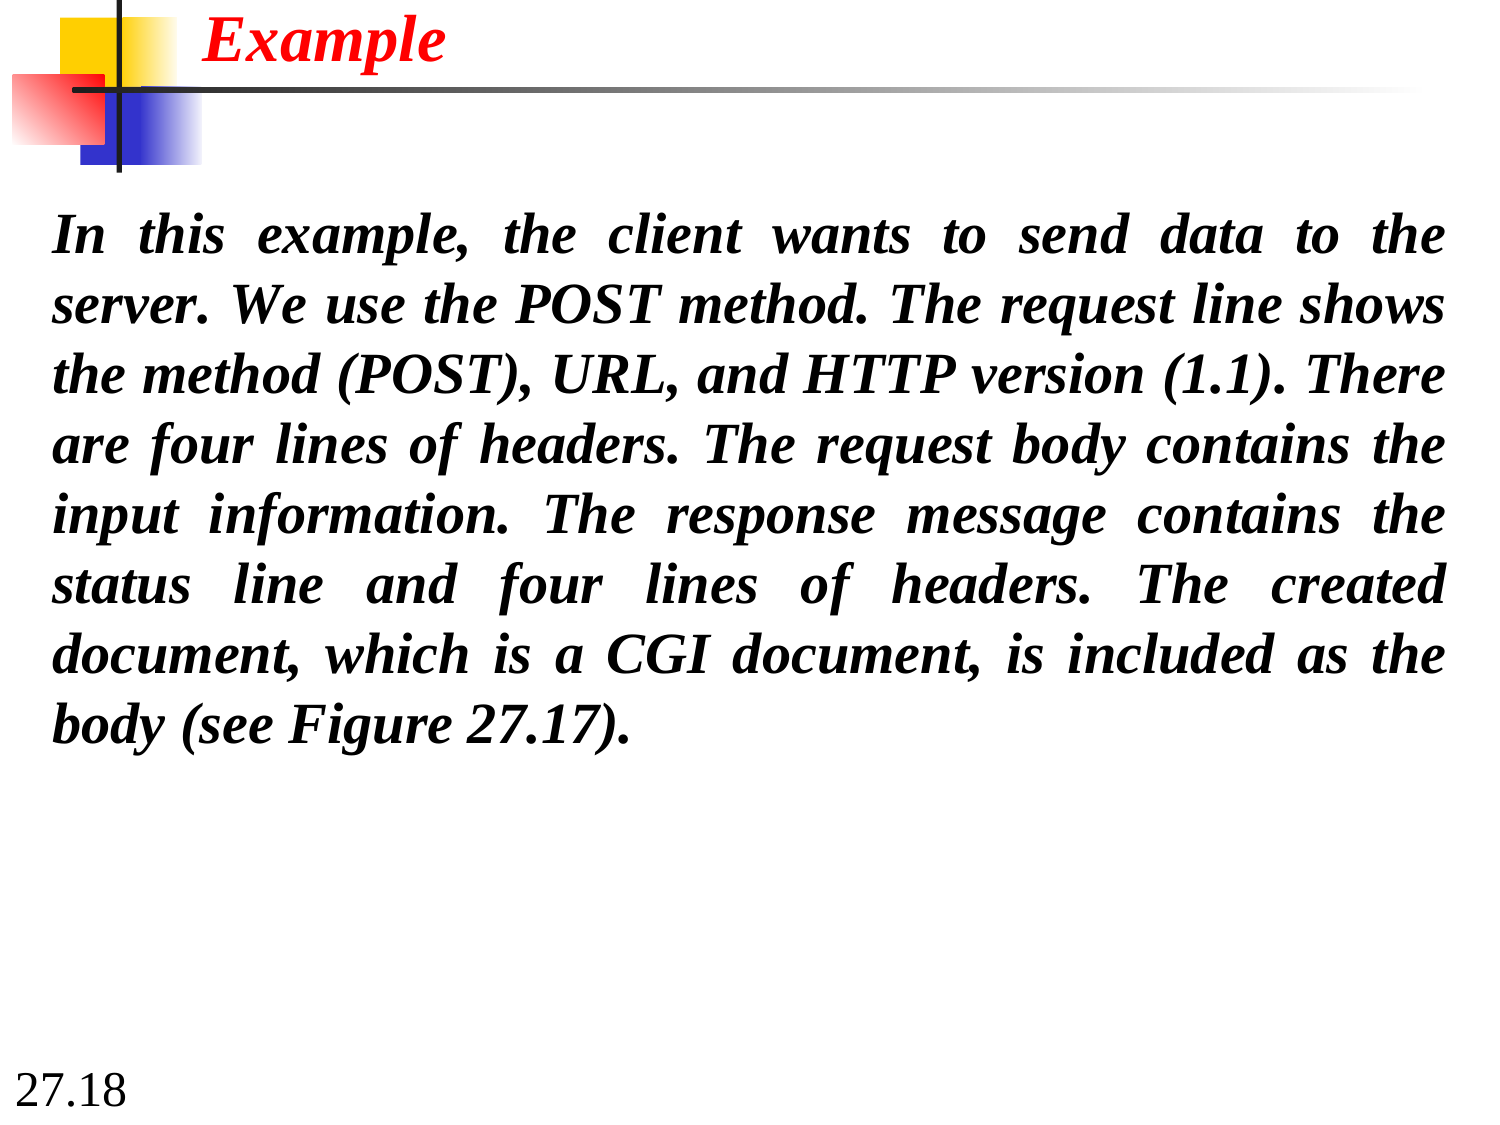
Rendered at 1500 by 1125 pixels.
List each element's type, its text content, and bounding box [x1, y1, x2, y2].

text_box In this example, the client wants to send data to the server. We use the POST method. The request line shows the method (POST), URL, and HTTP version (1.1). There are four lines of headers. The request body contains the input information. The response message contains the status line and four lines of headers. The created document, which is a CGI document, is included as the body (see Figure 27.17). [37, 187, 1463, 763]
text_box [12, 0, 1423, 173]
text_box Example [187, 0, 463, 83]
